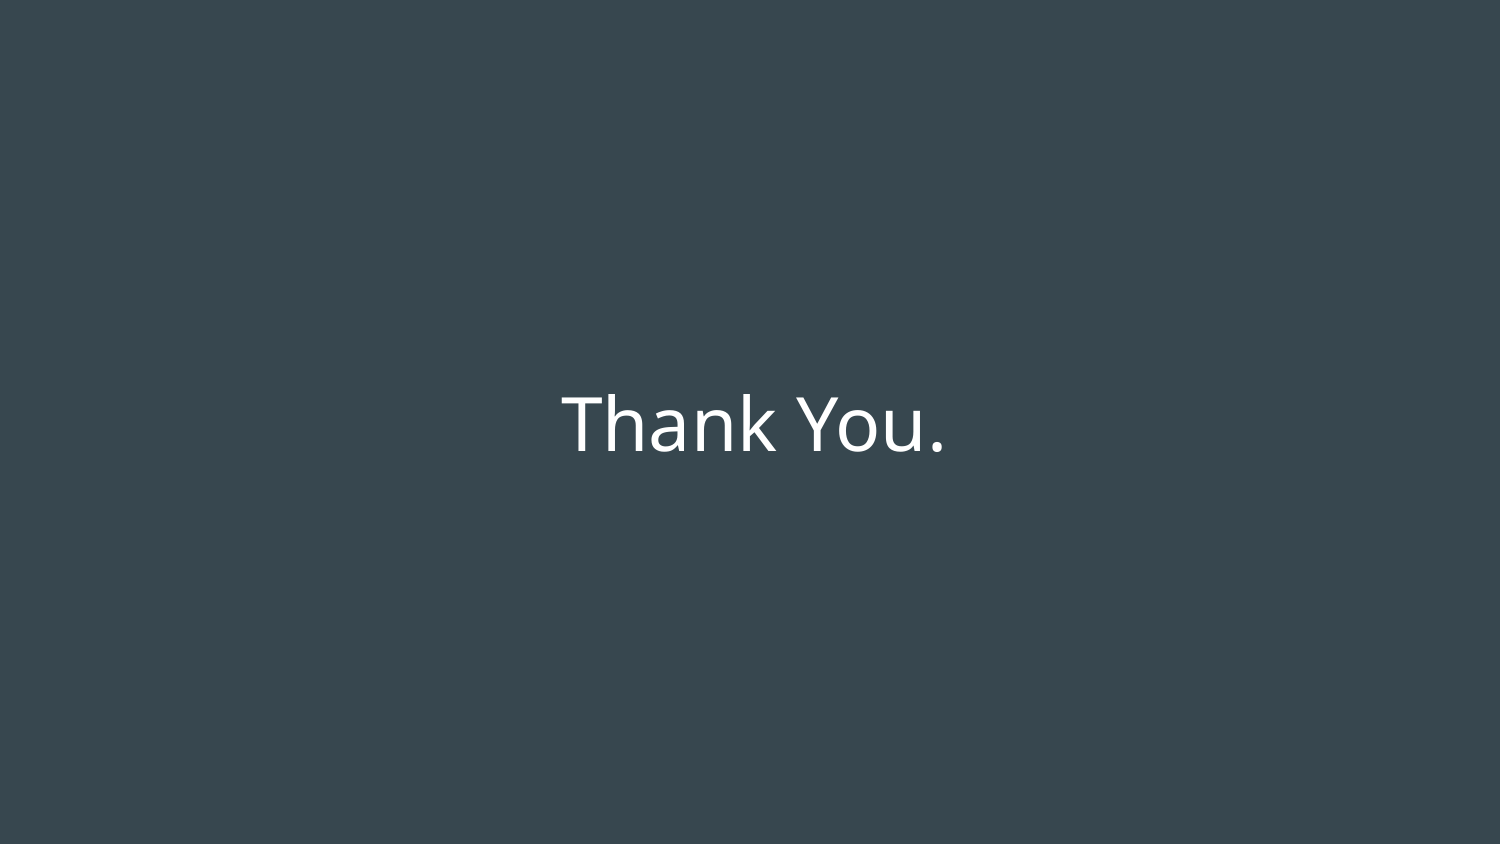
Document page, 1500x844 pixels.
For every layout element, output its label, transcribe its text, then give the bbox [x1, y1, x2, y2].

title Thank You. [110, 351, 1399, 493]
